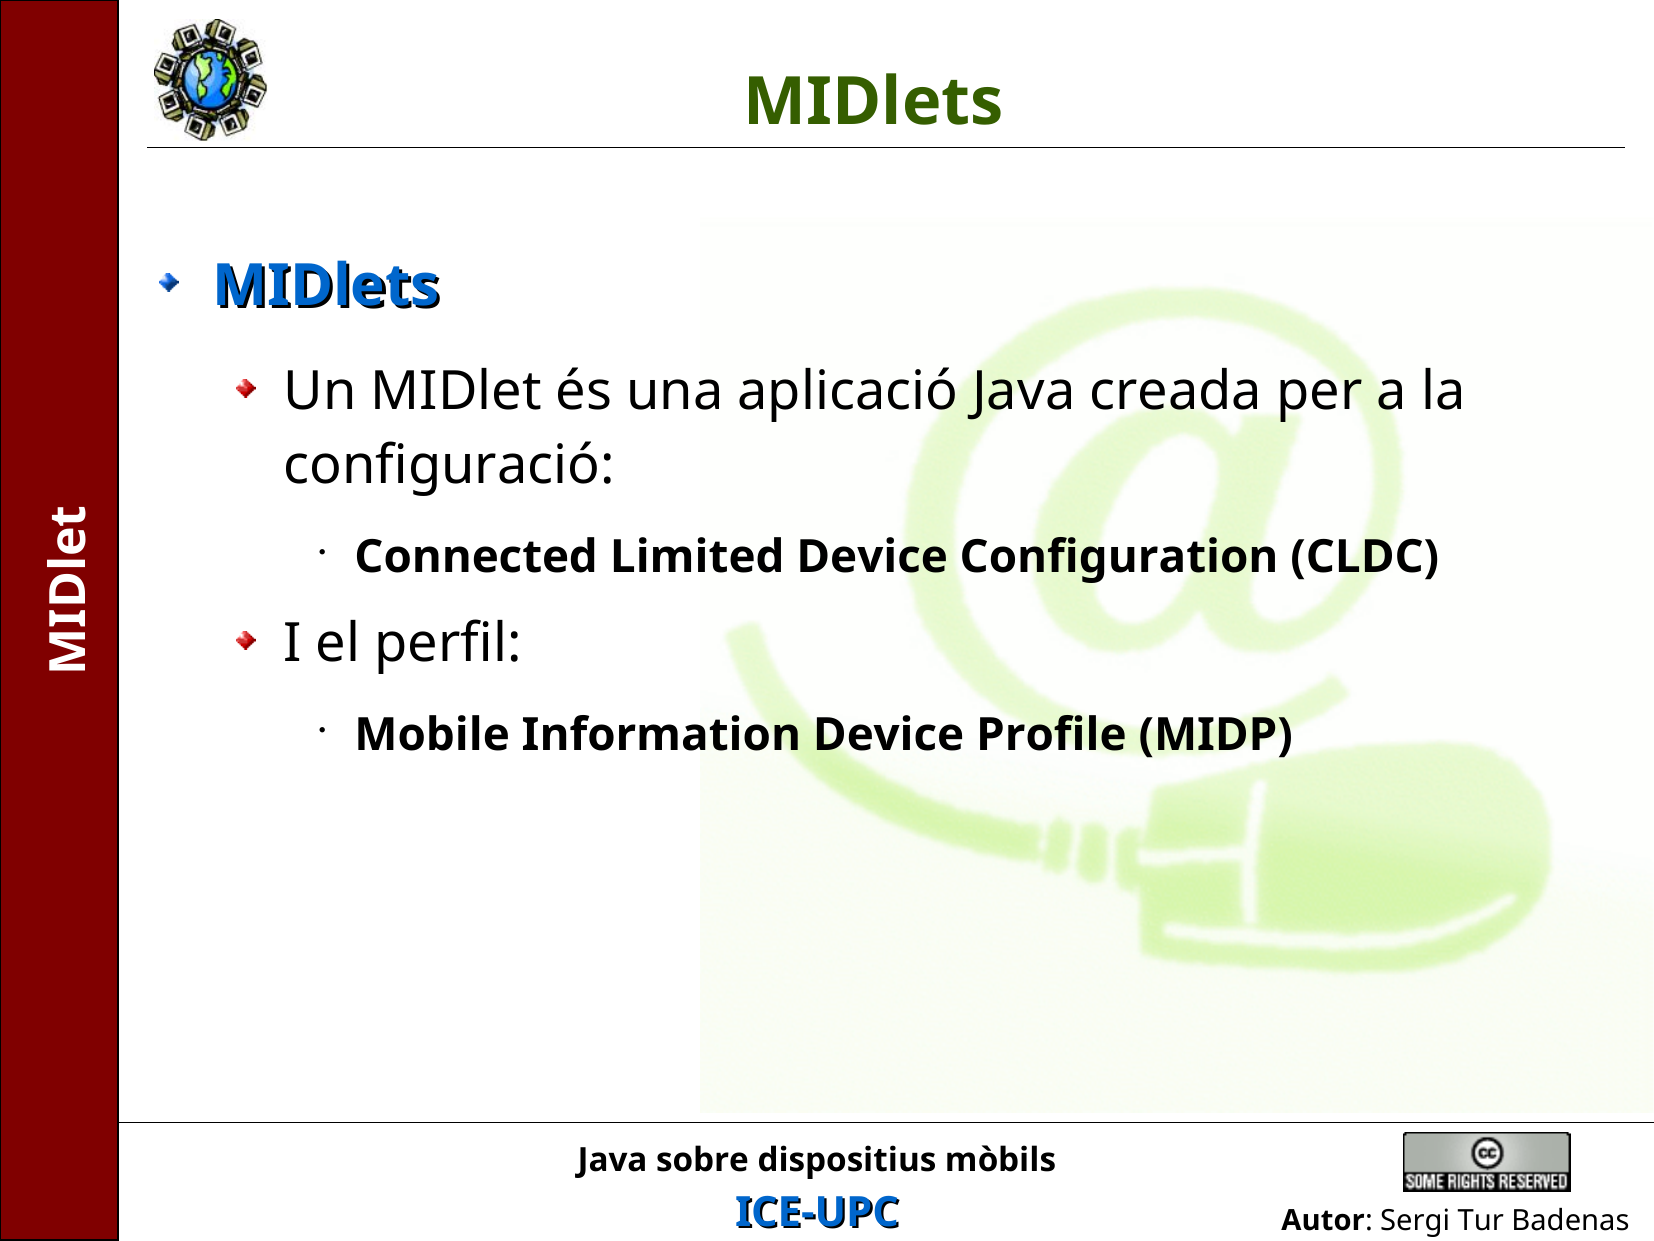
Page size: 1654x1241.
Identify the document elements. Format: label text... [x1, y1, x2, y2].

picture [1403, 1132, 1571, 1192]
list MIDlets Un MIDlet és una aplicació Java creada per a la configuració: Connected Limited Device Configuration (CLDC) I el perfil: Mobile Information Device Profile (MIDP) [141, 242, 1630, 1093]
picture [154, 19, 268, 49]
picture [700, 217, 1654, 1113]
title MIDlets [129, 49, 1619, 148]
